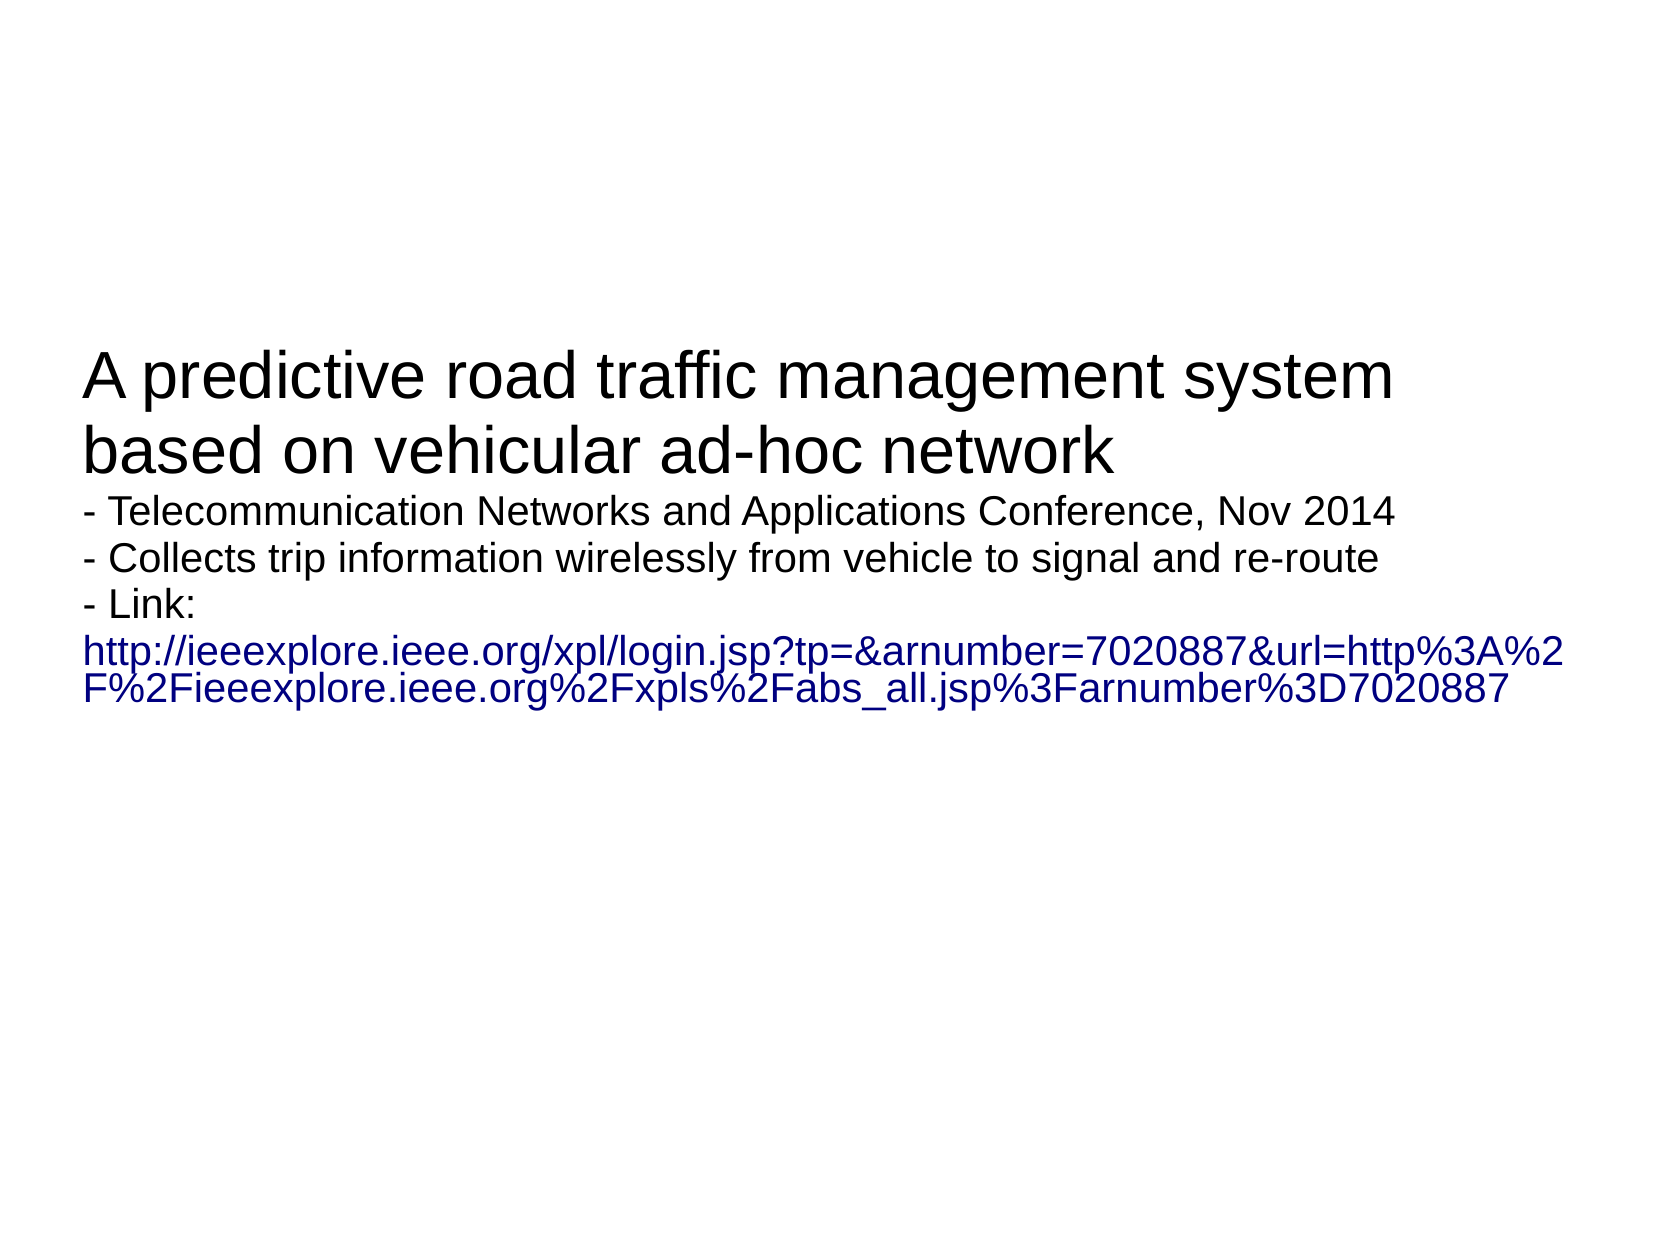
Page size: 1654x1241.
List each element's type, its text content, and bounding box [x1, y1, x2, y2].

subtitle A predictive road traffic management system based on vehicular ad-hoc network - Telecommunication Networks and Applications Conference, Nov 2014 - Collects trip information wirelessly from vehicle to signal and re-route - Link: http://ieeexplore.ieee.org/xpl/login.jsp?tp=&arnumber=7020887&url=http%3A%2F%2Fieeexplore.ieee.org%2Fxpls%2Fabs_all.jsp%3Farnumber%3D7020887 [82, 49, 1571, 1010]
